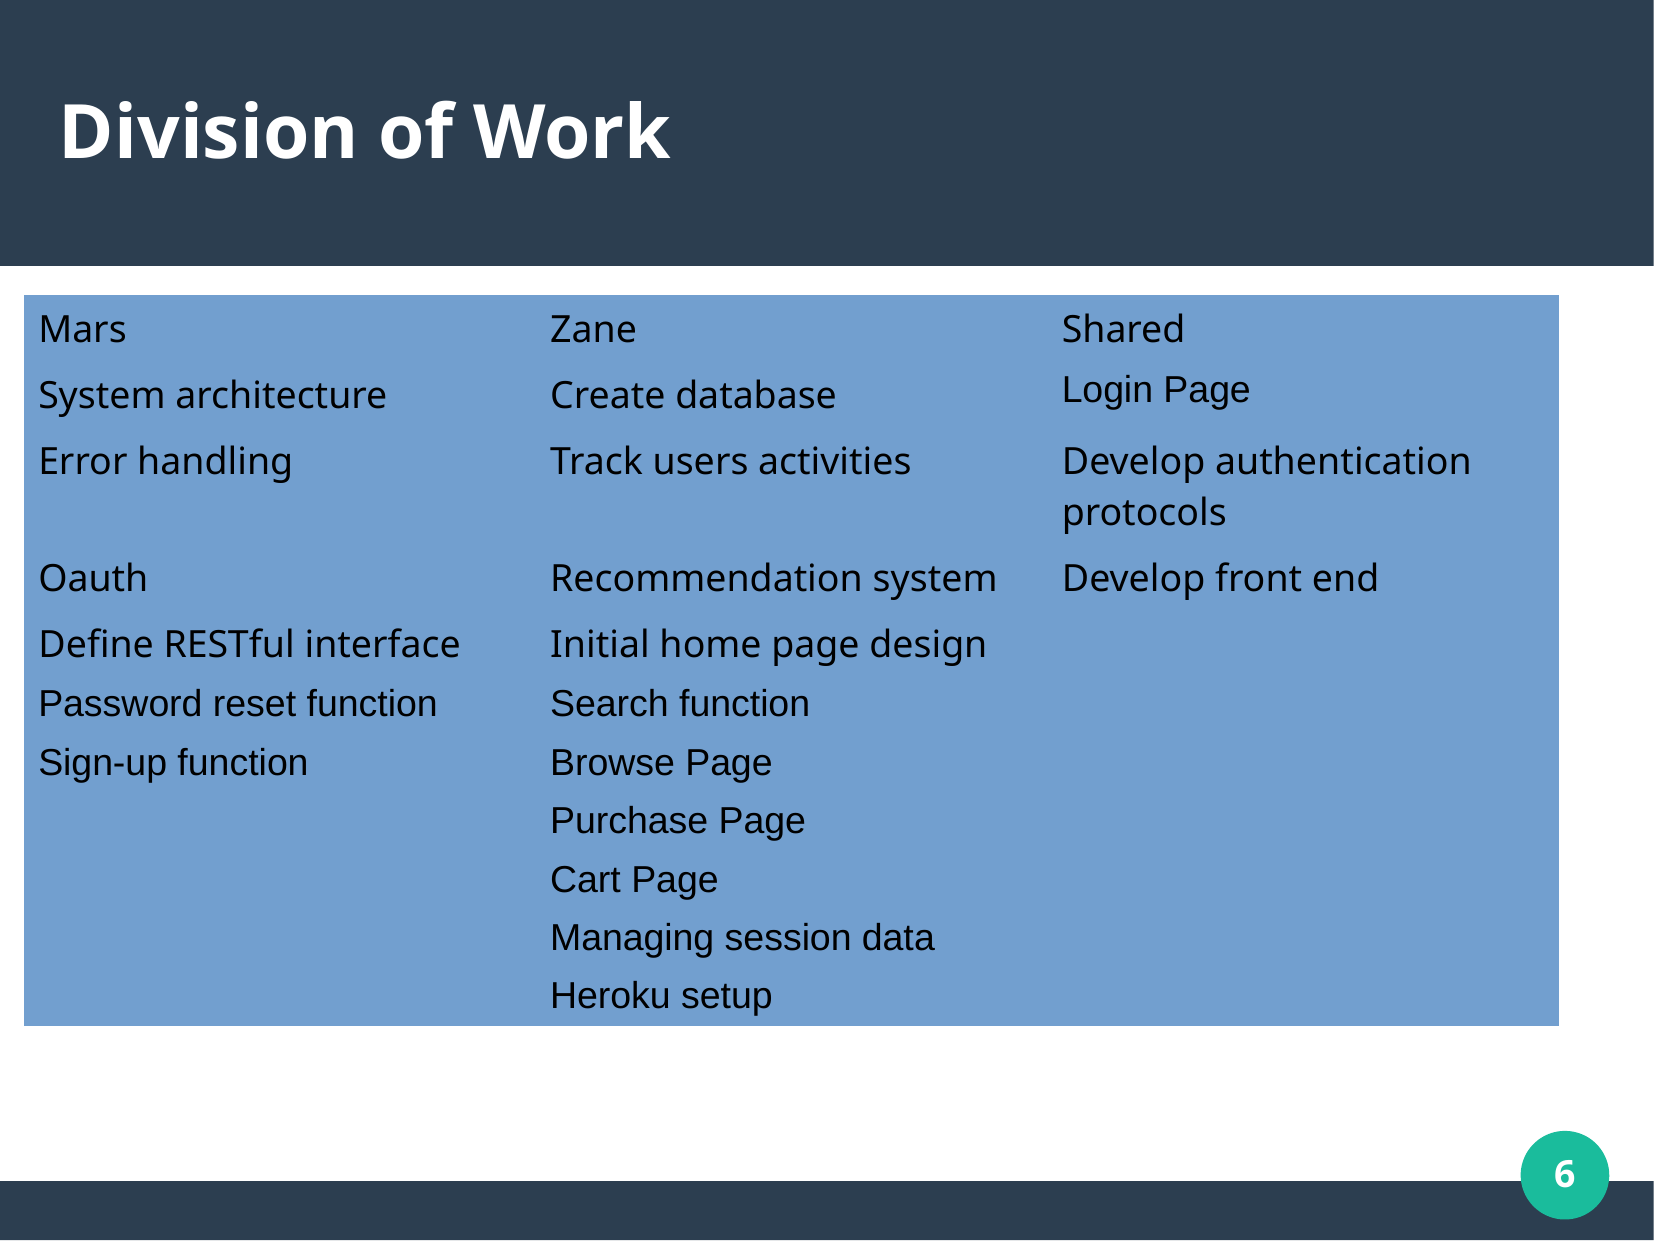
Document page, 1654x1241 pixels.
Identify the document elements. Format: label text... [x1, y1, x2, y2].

table_cell Define RESTful interface [24, 610, 535, 676]
table_cell Search function [535, 676, 1047, 734]
table_cell Managing session data [535, 909, 1047, 968]
table_cell Heroku setup [535, 968, 1047, 1026]
table_cell [1047, 610, 1559, 676]
table_cell Track users activities [535, 427, 1047, 544]
table_cell Cart Page [535, 851, 1047, 909]
table_cell Recommendation system [535, 544, 1047, 610]
table_cell Error handling [24, 427, 535, 544]
table_cell [1047, 909, 1559, 968]
table_cell Sign-up function [24, 734, 535, 792]
table_header Shared [1047, 295, 1559, 361]
table_cell [1047, 851, 1559, 909]
table_cell Develop authentication protocols [1047, 427, 1559, 544]
table_cell [1047, 734, 1559, 792]
table_header Zane [535, 295, 1047, 361]
table_cell Login Page [1047, 361, 1559, 427]
table_cell Oauth [24, 544, 535, 610]
text_box <number> [1505, 1116, 1625, 1235]
table_cell Password reset function [24, 676, 535, 734]
table_cell [24, 968, 535, 1026]
table_cell Browse Page [535, 734, 1047, 792]
table_cell [1047, 676, 1559, 734]
title Division of Work [59, 49, 1595, 207]
table_cell [24, 792, 535, 851]
table_cell [24, 851, 535, 909]
table_cell System architecture [24, 361, 535, 427]
table_header Mars [24, 295, 535, 361]
table_cell Initial home page design [535, 610, 1047, 676]
table_cell Develop front end [1047, 544, 1559, 610]
table_cell Create database [535, 361, 1047, 427]
table_cell [1047, 792, 1559, 851]
table_cell [1047, 968, 1559, 1026]
table_cell [24, 909, 535, 968]
table_cell Purchase Page [535, 792, 1047, 851]
